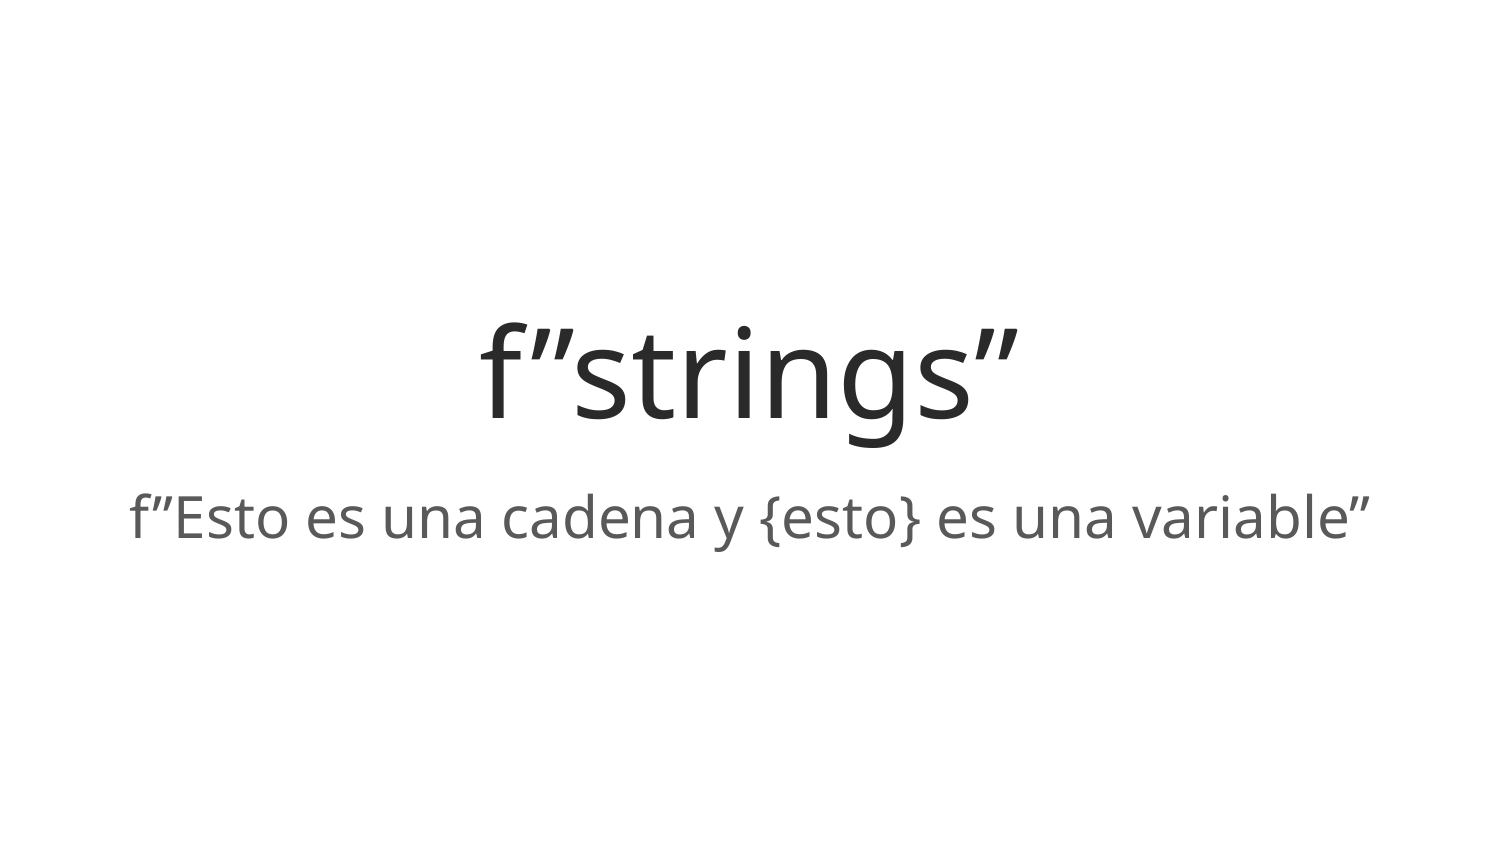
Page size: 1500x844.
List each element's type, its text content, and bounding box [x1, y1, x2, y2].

title f”strings” [51, 122, 1449, 459]
subtitle f”Esto es una cadena y {esto} es una variable” [51, 464, 1449, 595]
